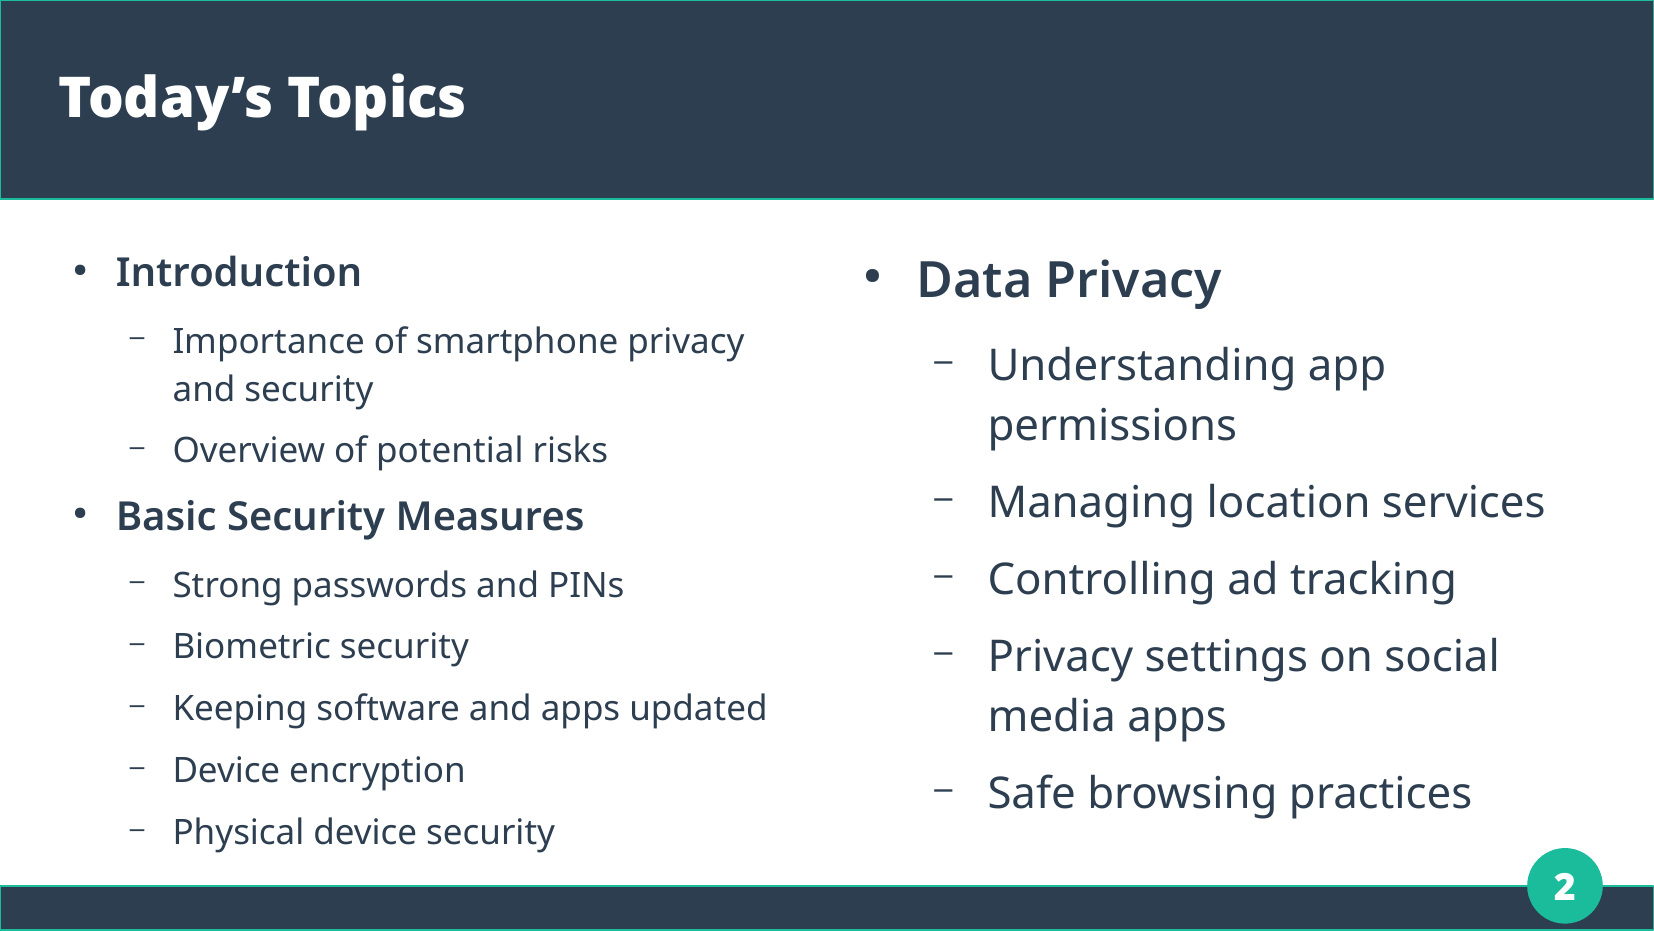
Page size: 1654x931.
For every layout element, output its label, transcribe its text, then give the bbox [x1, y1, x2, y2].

list Data Privacy Understanding app permissions Managing location services Controlling ad tracking Privacy settings on social media apps Safe browsing practices [845, 243, 1596, 864]
list Introduction Importance of smartphone privacy and security Overview of potential risks Basic Security Measures Strong passwords and PINs Biometric security Keeping software and apps updated Device encryption Physical device security [59, 243, 809, 864]
title Today’s Topics [59, 37, 1595, 155]
